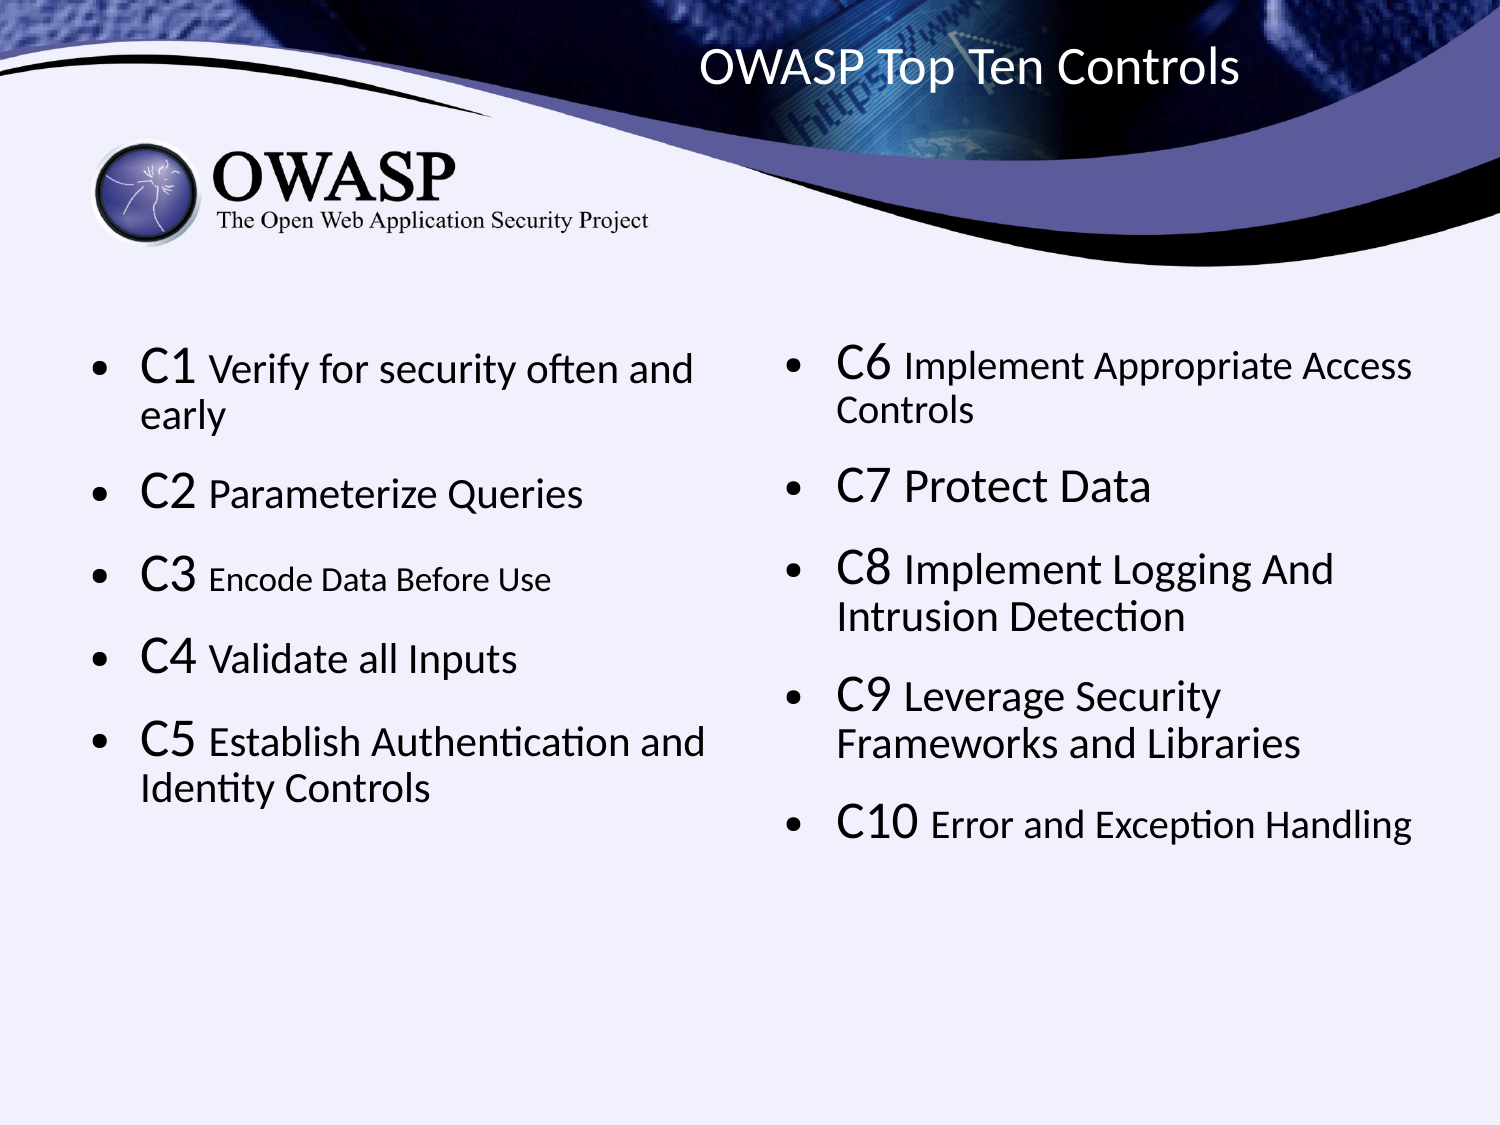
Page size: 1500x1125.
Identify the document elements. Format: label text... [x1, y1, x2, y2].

title OWASP Top Ten Controls [699, 12, 1475, 130]
picture [0, 0, 1500, 1125]
list C6 Implement Appropriate Access Controls C7 Protect Data C8 Implement Logging And Intrusion Detection C9 Leverage Security Frameworks and Libraries C10 Error and Exception Handling [766, 339, 1426, 863]
list C1 Verify for security often and early C2 Parameterize Queries C3 Encode Data Before Use C4 Validate all Inputs C5 Establish Authentication and Identity Controls [73, 342, 733, 815]
